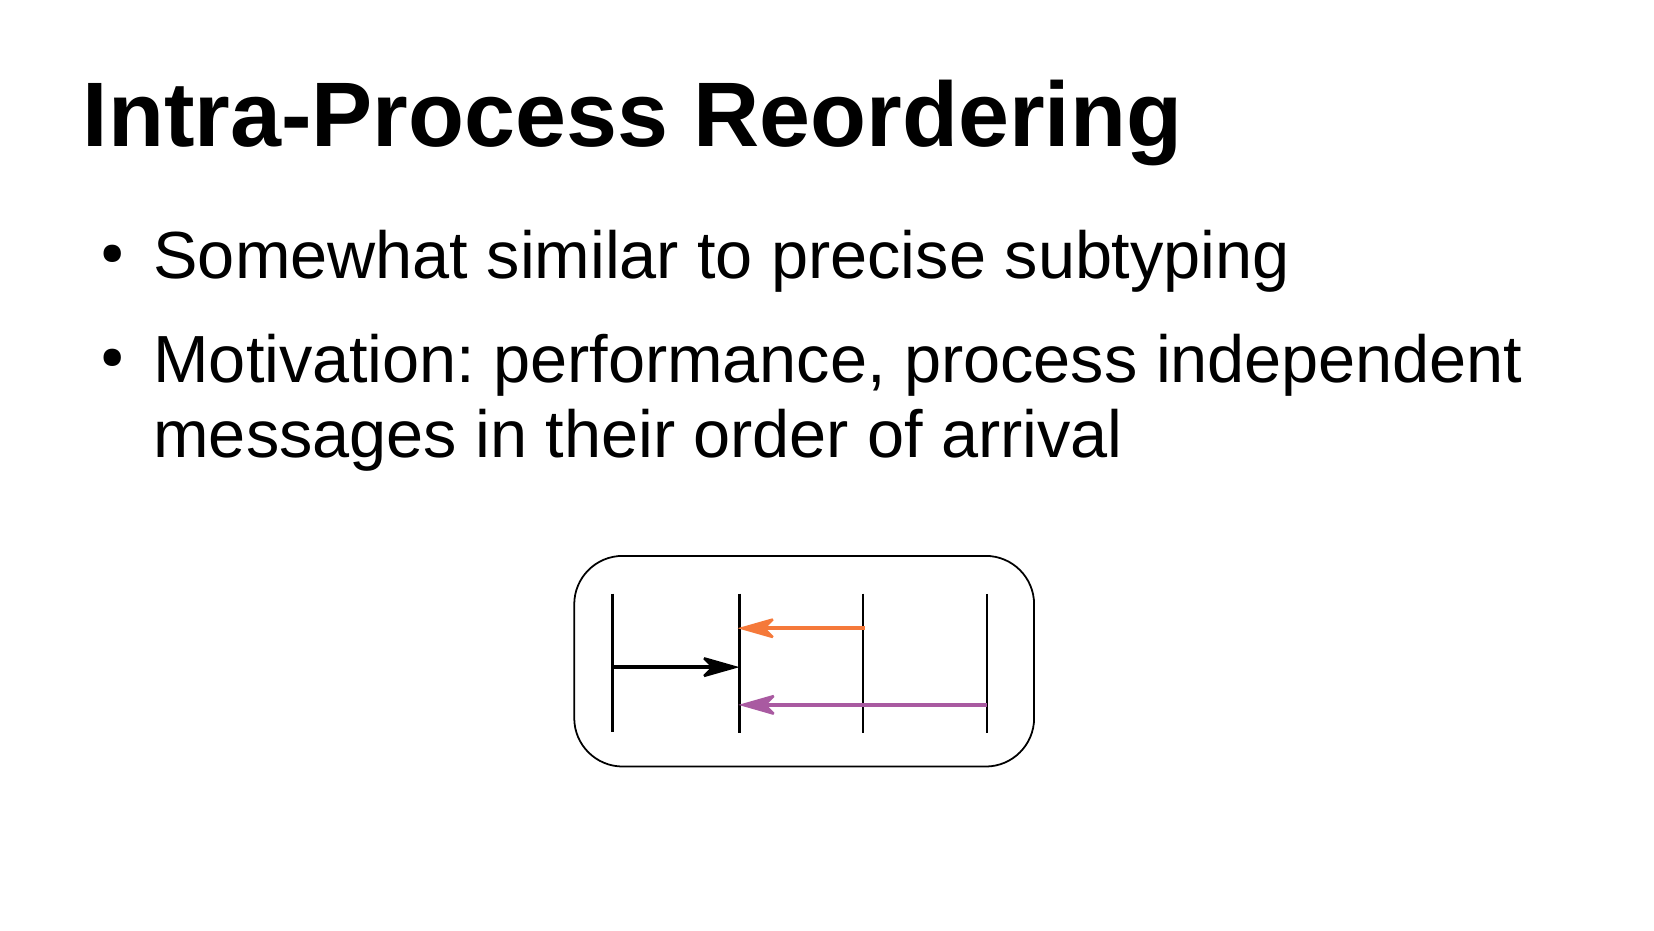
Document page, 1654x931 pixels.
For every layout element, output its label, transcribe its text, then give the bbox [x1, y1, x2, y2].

picture [573, 555, 1036, 768]
list Somewhat similar to precise subtyping Motivation: performance, process independent messages in their order of arrival [82, 217, 1571, 758]
title Intra-Process Reordering [82, 37, 1571, 193]
